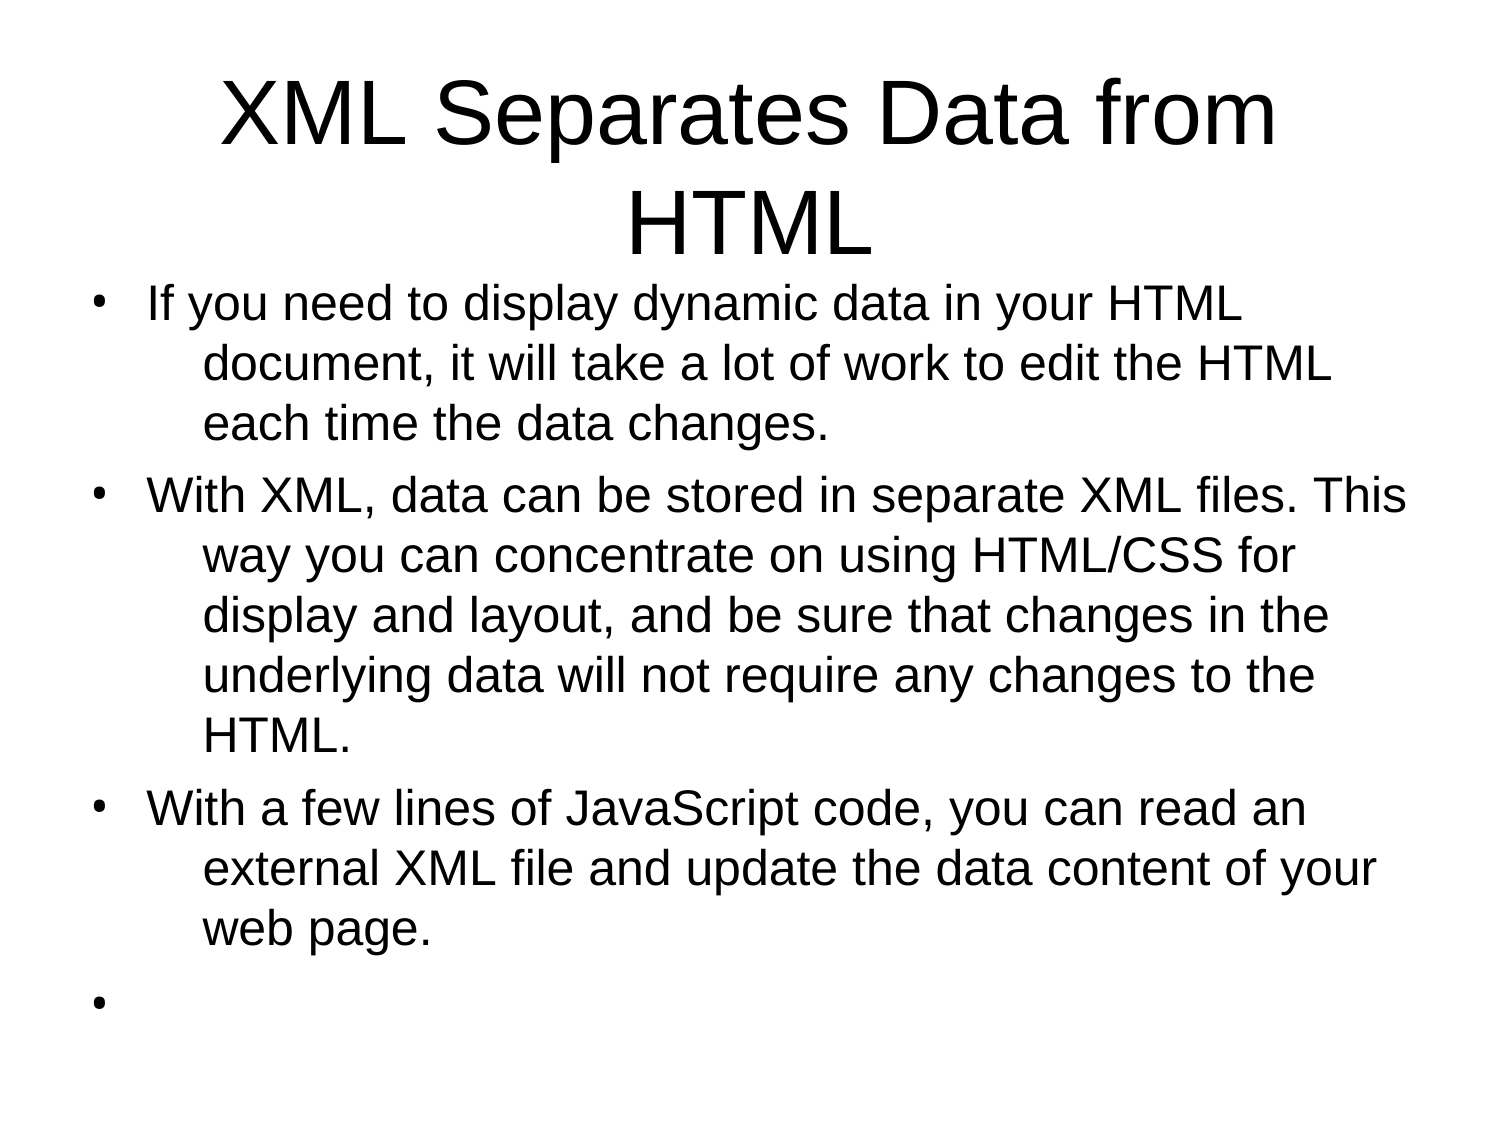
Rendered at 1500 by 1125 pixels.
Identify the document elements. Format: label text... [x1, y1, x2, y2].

list If you need to display dynamic data in your HTML document, it will take a lot of work to edit the HTML each time the data changes. With XML, data can be stored in separate XML files. This way you can concentrate on using HTML/CSS for display and layout, and be sure that changes in the underlying data will not require any changes to the HTML. With a few lines of JavaScript code, you can read an external XML file and update the data content of your web page. [75, 262, 1426, 1005]
title XML Separates Data from HTML [75, 45, 1426, 233]
